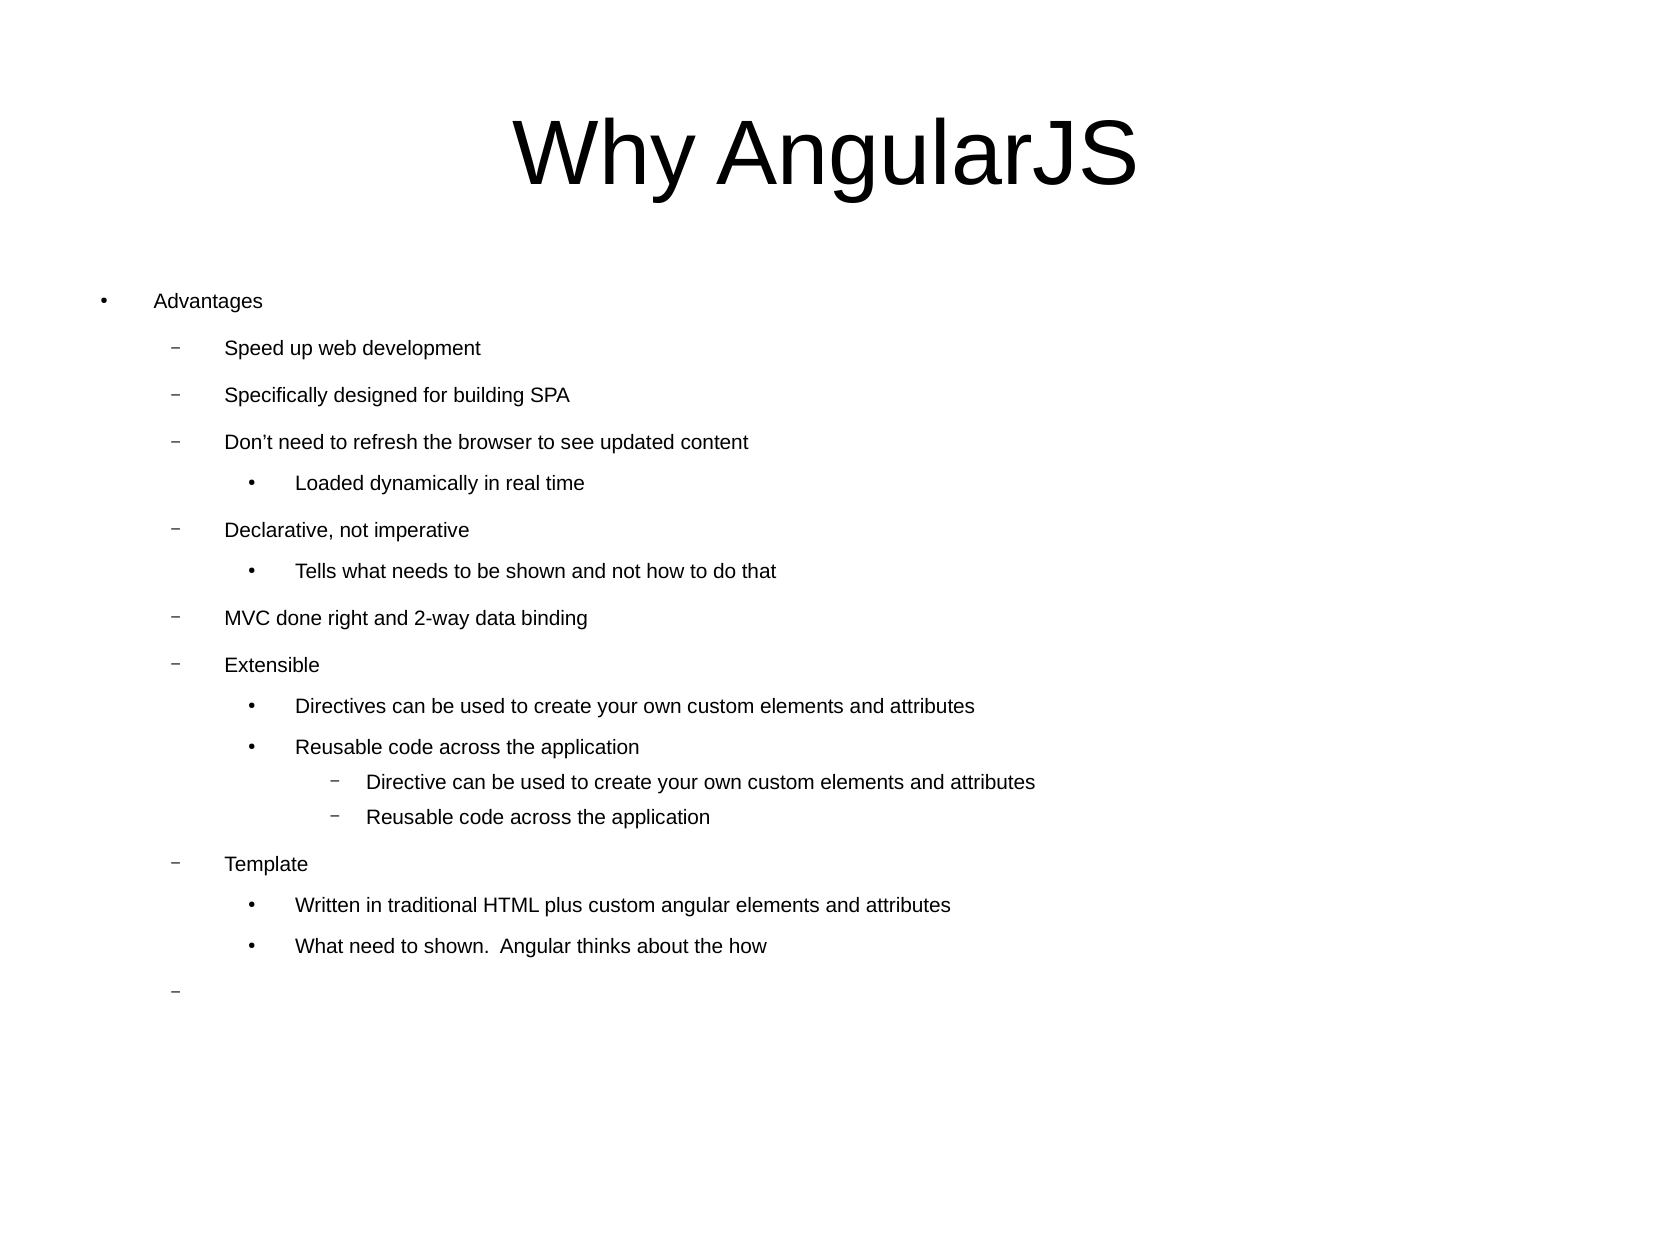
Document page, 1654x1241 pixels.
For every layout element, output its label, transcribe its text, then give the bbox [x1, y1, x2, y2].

list Advantages Speed up web development Specifically designed for building SPA Don’t need to refresh the browser to see updated content Loaded dynamically in real time Declarative, not imperative Tells what needs to be shown and not how to do that MVC done right and 2-way data binding Extensible Directives can be used to create your own custom elements and attributes Reusable code across the application Directive can be used to create your own custom elements and attributes Reusable code across the application Template Written in traditional HTML plus custom angular elements and attributes What need to shown. Angular thinks about the how [82, 290, 1571, 1010]
title Why AngularJS [82, 49, 1571, 257]
